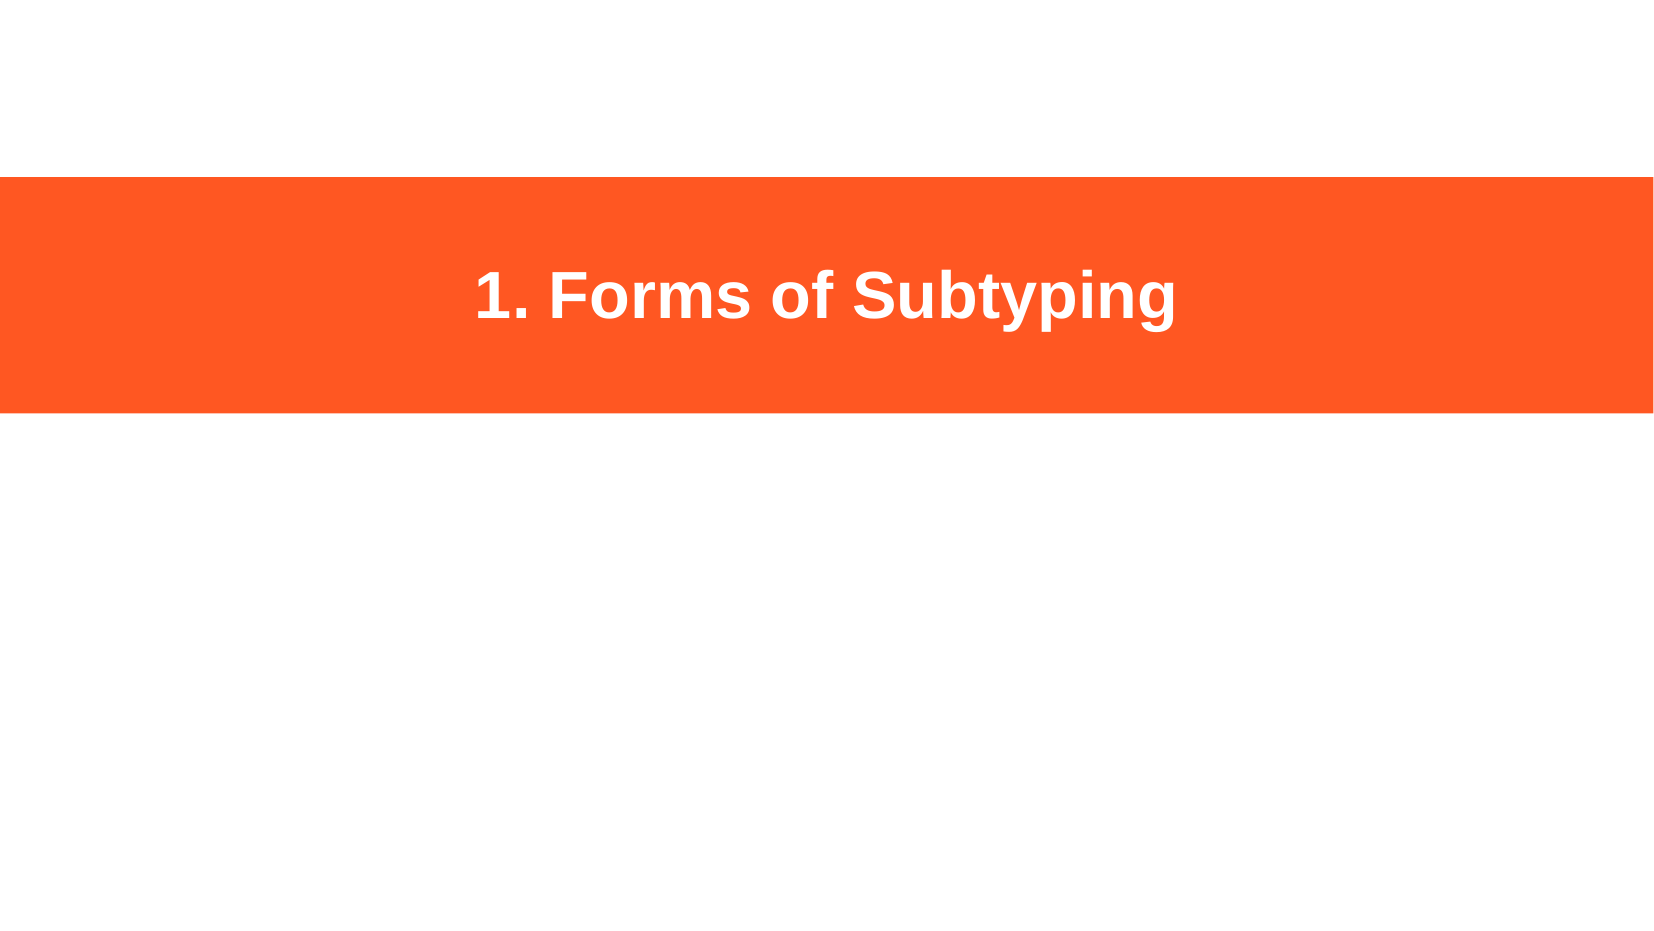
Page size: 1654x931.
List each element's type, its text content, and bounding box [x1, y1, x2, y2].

title 1. Forms of Subtyping [0, 177, 1654, 414]
